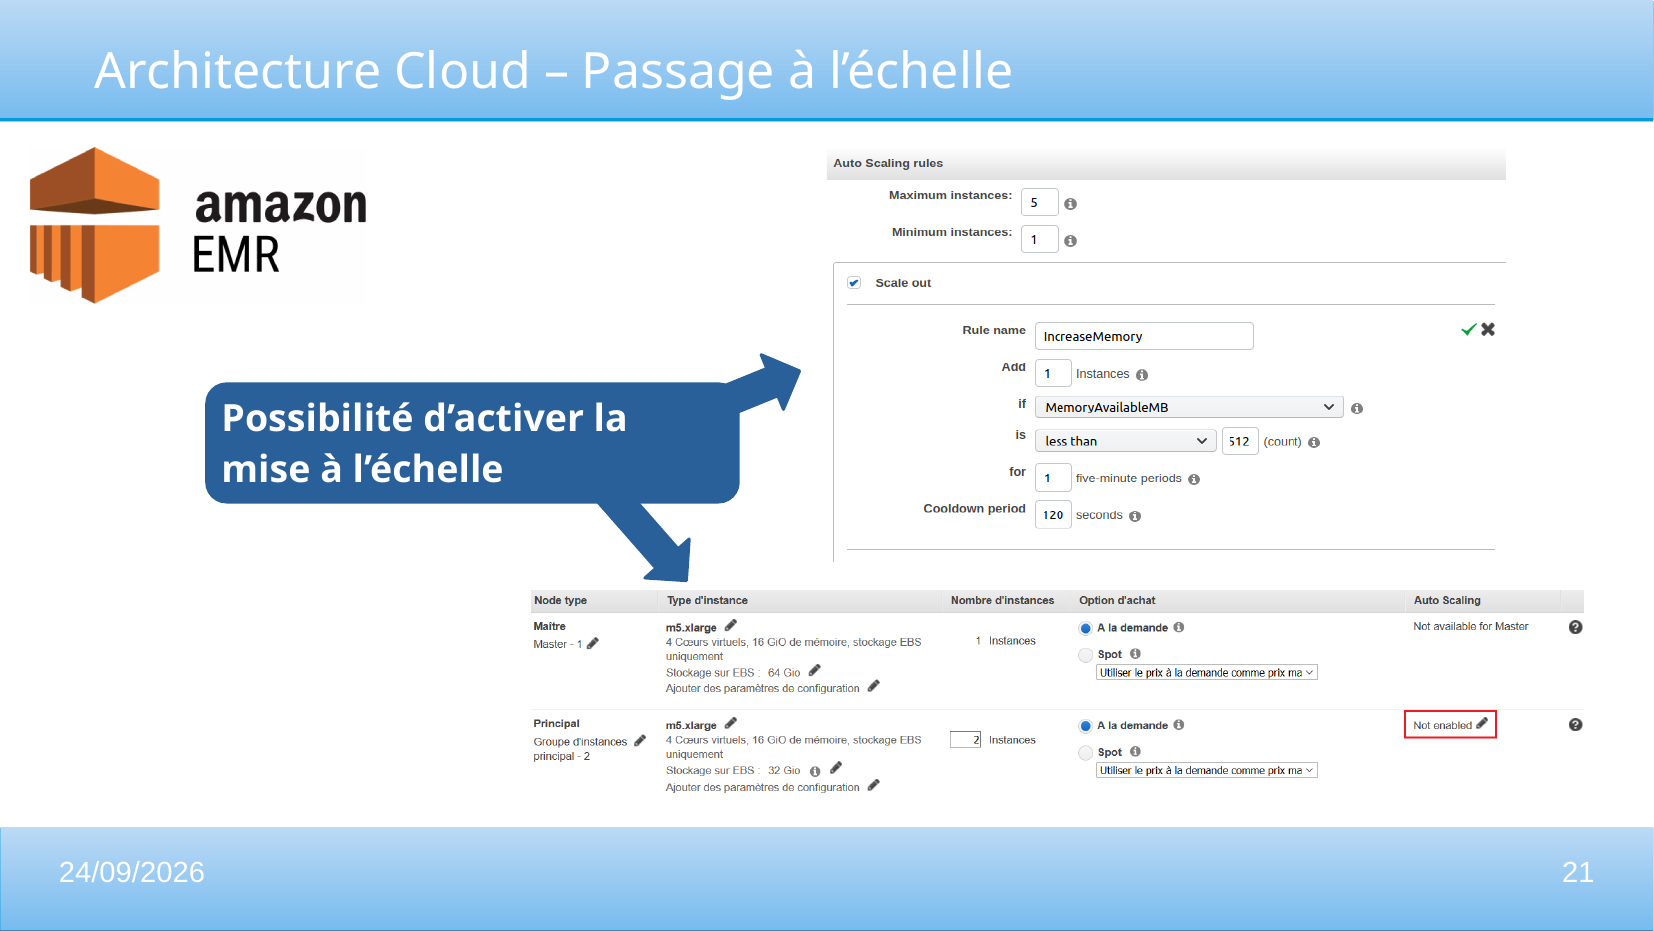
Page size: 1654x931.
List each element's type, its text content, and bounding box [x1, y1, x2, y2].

text_box [684, 354, 800, 430]
text_box Possibilité d’activer la mise à l’échelle automatique [206, 383, 768, 443]
title Architecture Cloud – Passage à l’échelle [59, 29, 1595, 108]
picture [531, 590, 1584, 798]
text_box [206, 443, 739, 581]
picture [826, 148, 1506, 562]
picture [29, 147, 366, 304]
